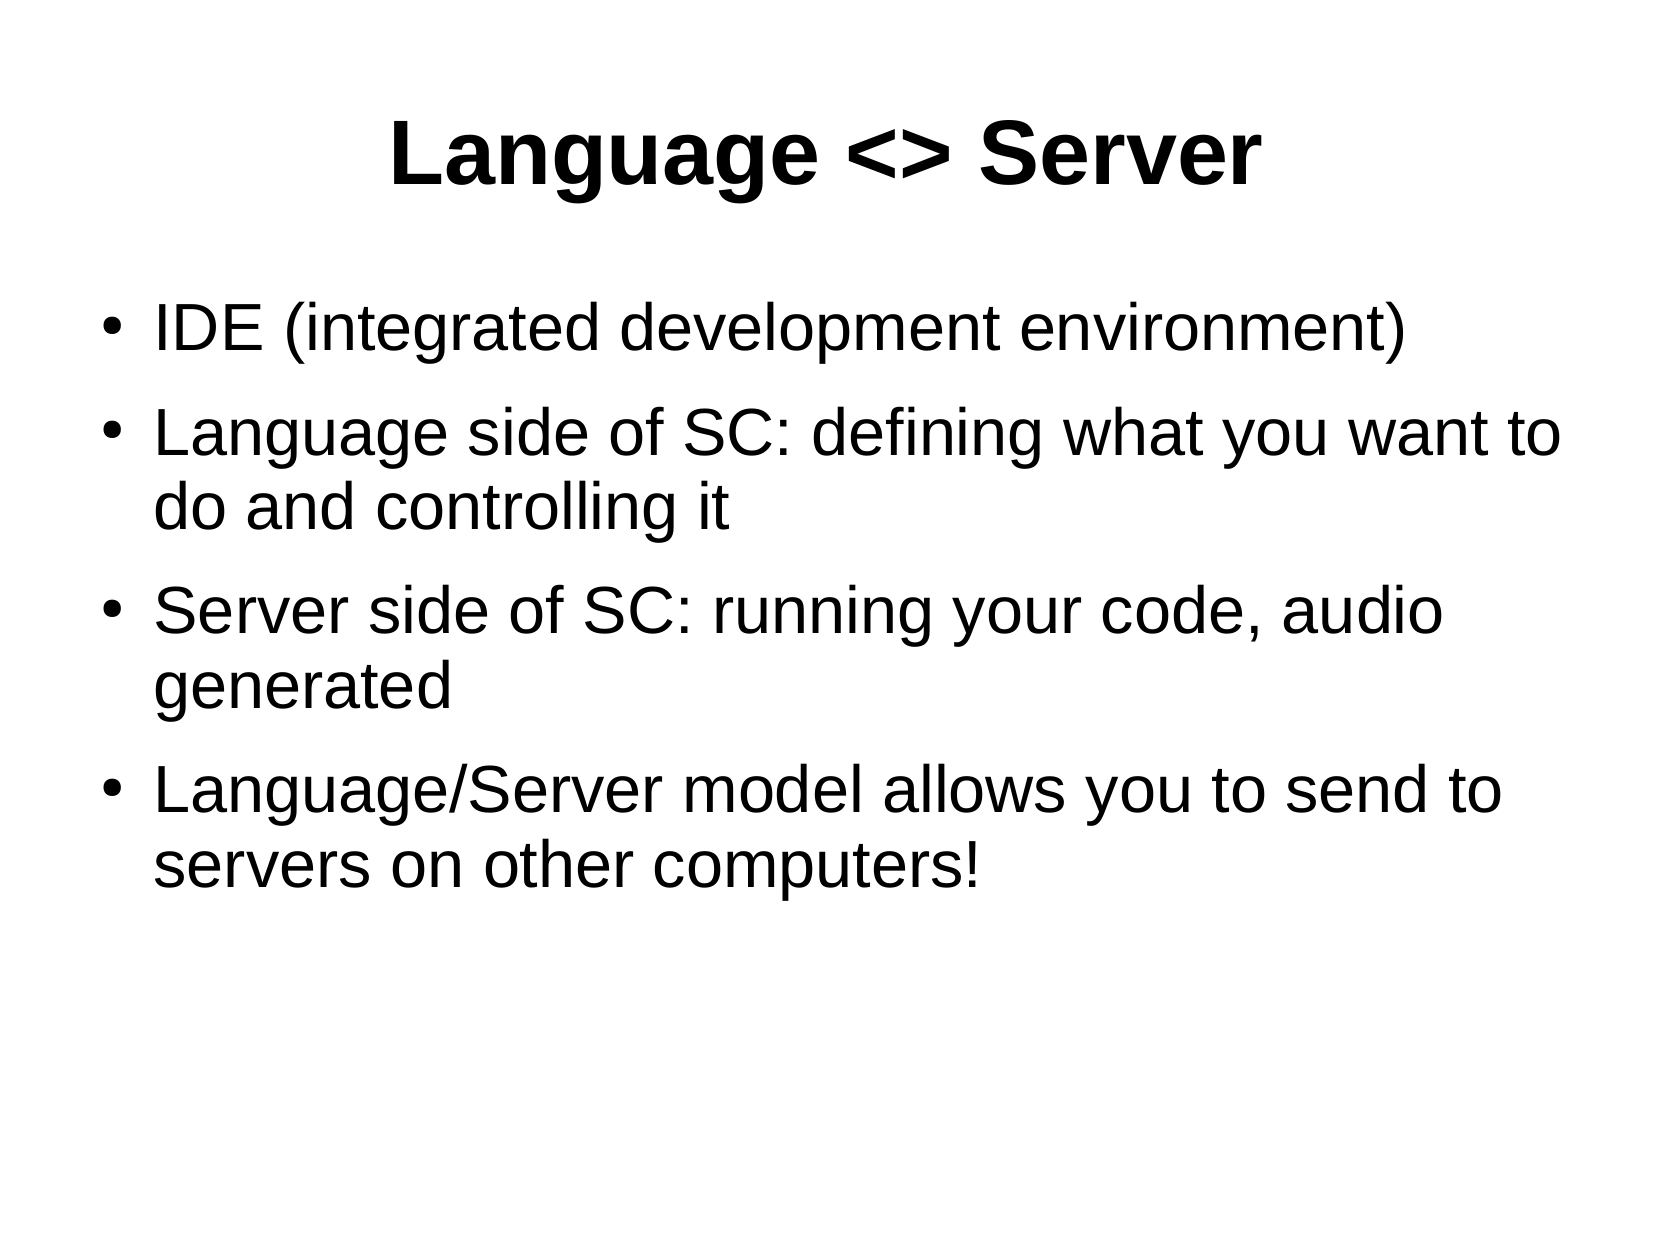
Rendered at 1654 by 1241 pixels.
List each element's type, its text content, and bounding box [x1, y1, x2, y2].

title Language <> Server [82, 49, 1571, 257]
list IDE (integrated development environment) Language side of SC: defining what you want to do and controlling it Server side of SC: running your code, audio generated Language/Server model allows you to send to servers on other computers! [82, 290, 1571, 1109]
